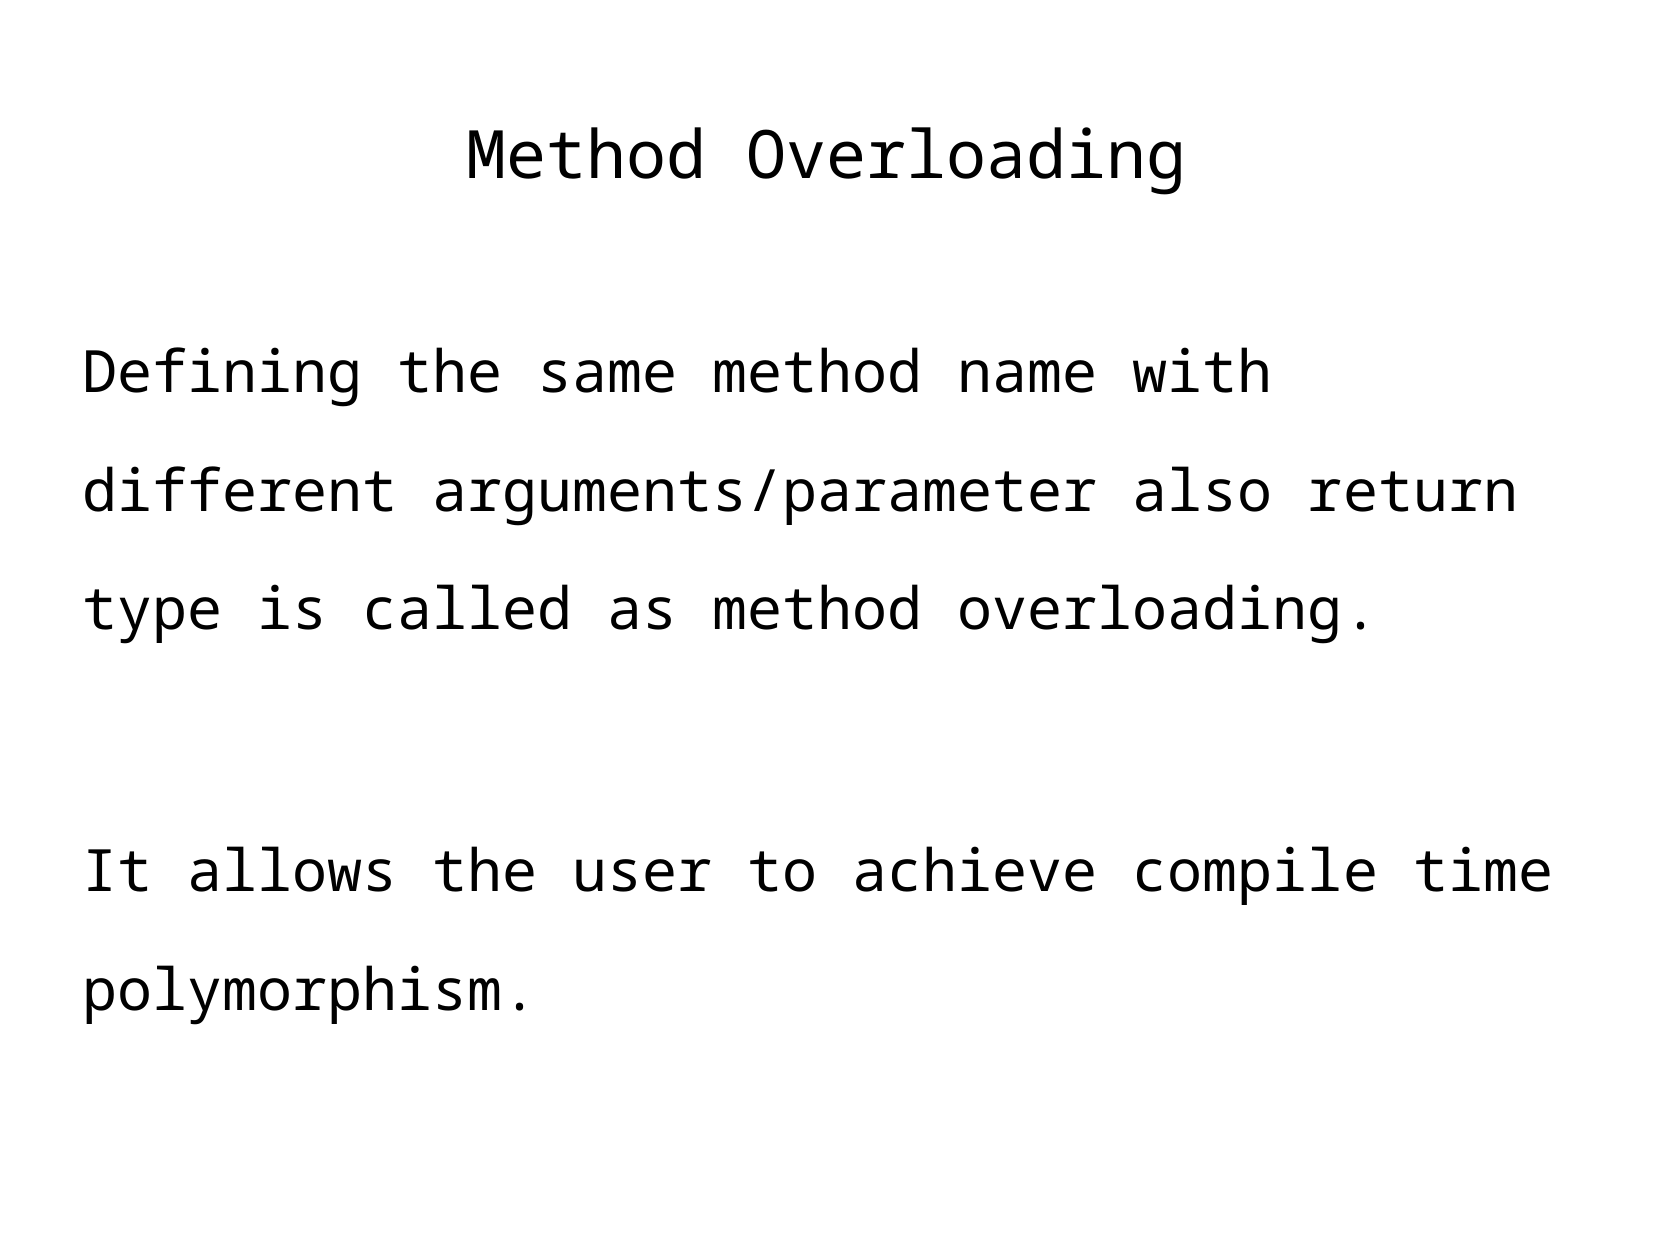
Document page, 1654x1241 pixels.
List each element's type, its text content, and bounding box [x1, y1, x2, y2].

title Method Overloading [82, 49, 1571, 257]
subtitle Defining the same method name with different arguments/parameter also return type is called as method overloading. It allows the user to achieve compile time polymorphism. [82, 290, 1571, 1010]
